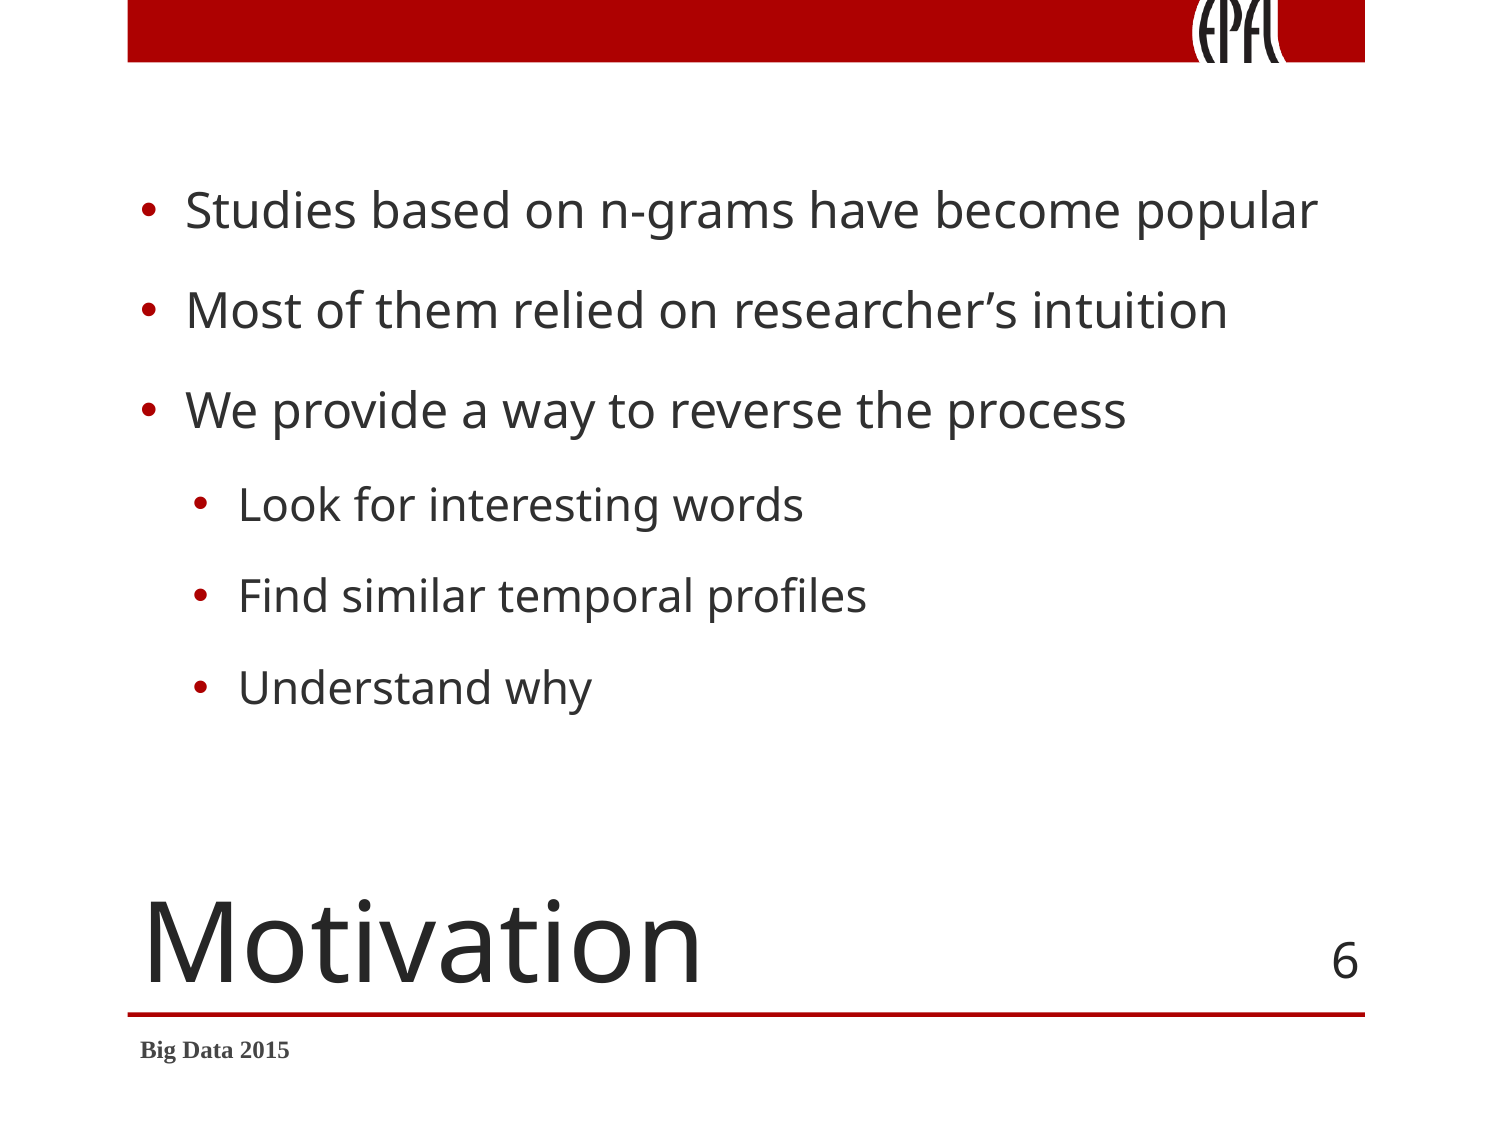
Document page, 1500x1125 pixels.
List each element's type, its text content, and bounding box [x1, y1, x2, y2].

title Motivation [125, 834, 1238, 1013]
slide_number <numéro> [1250, 933, 1375, 993]
list Studies based on n-grams have become popular Most of them relied on researcher’s intuition We provide a way to reverse the process Look for interesting words Find similar temporal profiles Understand why [125, 112, 1363, 750]
footer Big Data 2015 [125, 1018, 925, 1079]
picture [0, 0, 1500, 1125]
